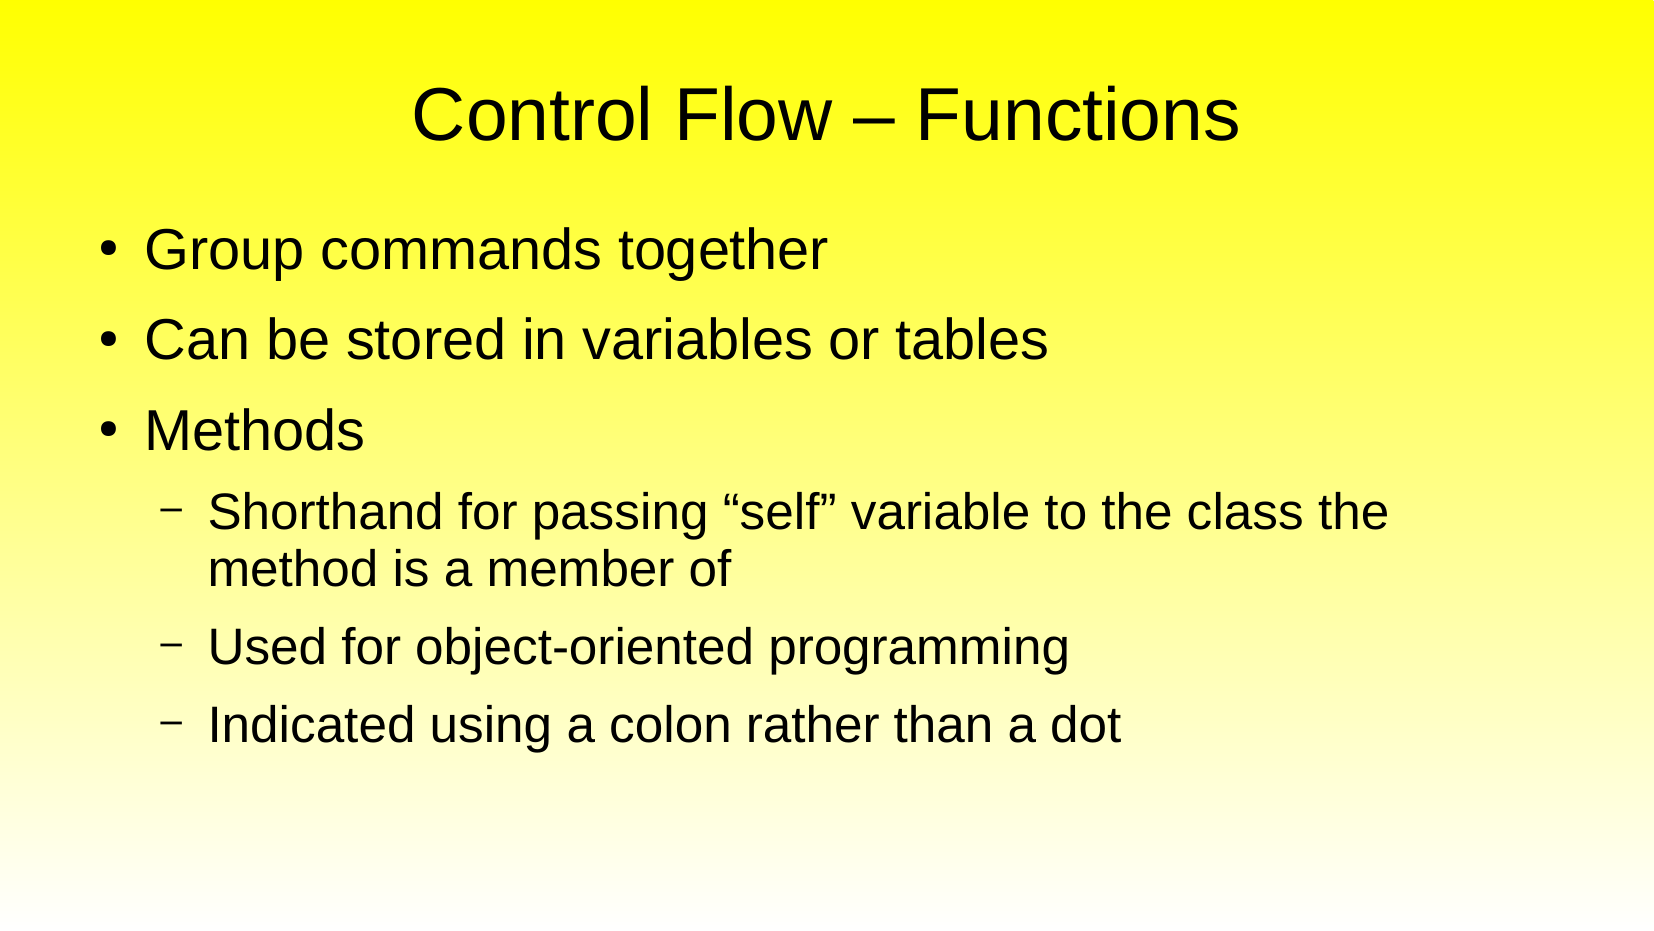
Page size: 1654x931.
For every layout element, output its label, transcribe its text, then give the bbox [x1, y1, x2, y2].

list Group commands together Can be stored in variables or tables Methods Shorthand for passing “self” variable to the class the method is a member of Used for object-oriented programming Indicated using a colon rather than a dot [82, 217, 1571, 757]
title Control Flow – Functions [82, 37, 1571, 193]
